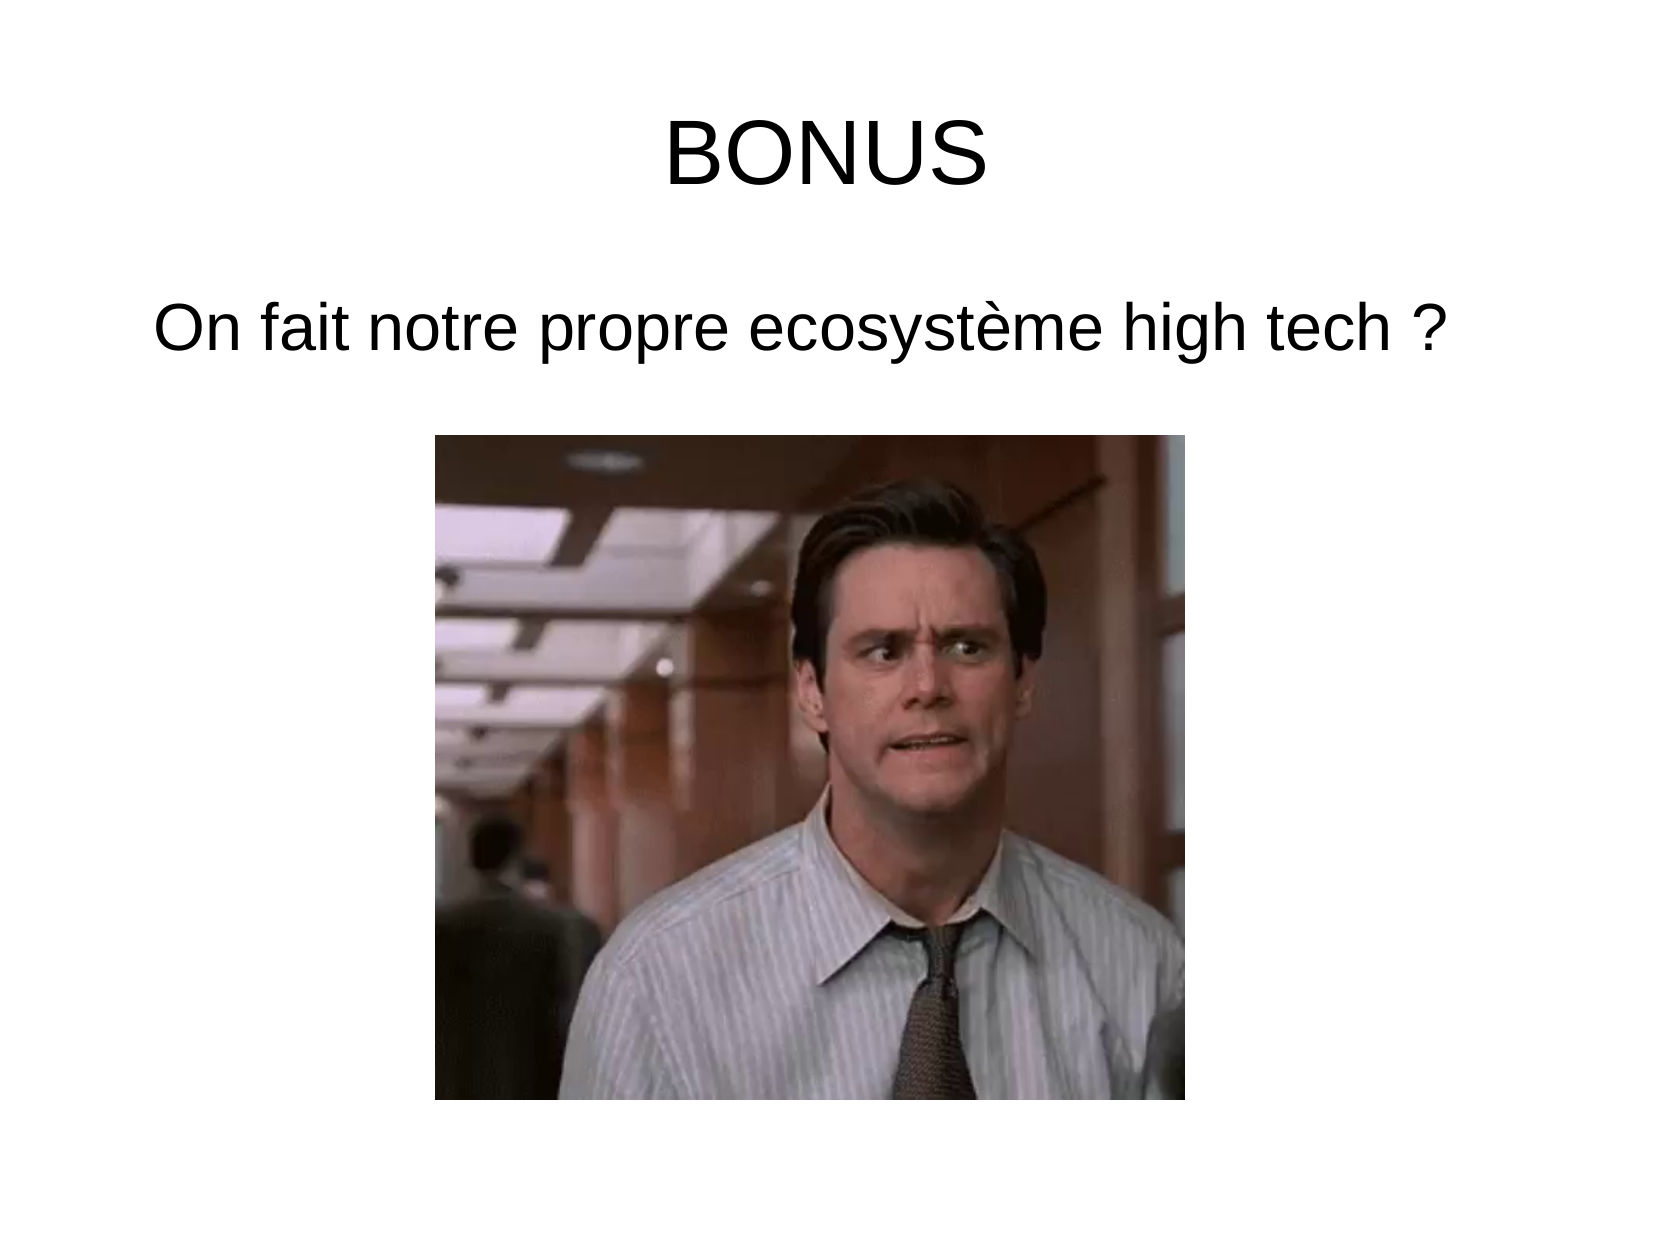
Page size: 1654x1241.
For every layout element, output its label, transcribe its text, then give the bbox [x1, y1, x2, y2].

list On fait notre propre ecosystème high tech ? [82, 290, 1571, 1010]
text_box [435, 435, 1185, 1101]
title BONUS [82, 49, 1571, 257]
